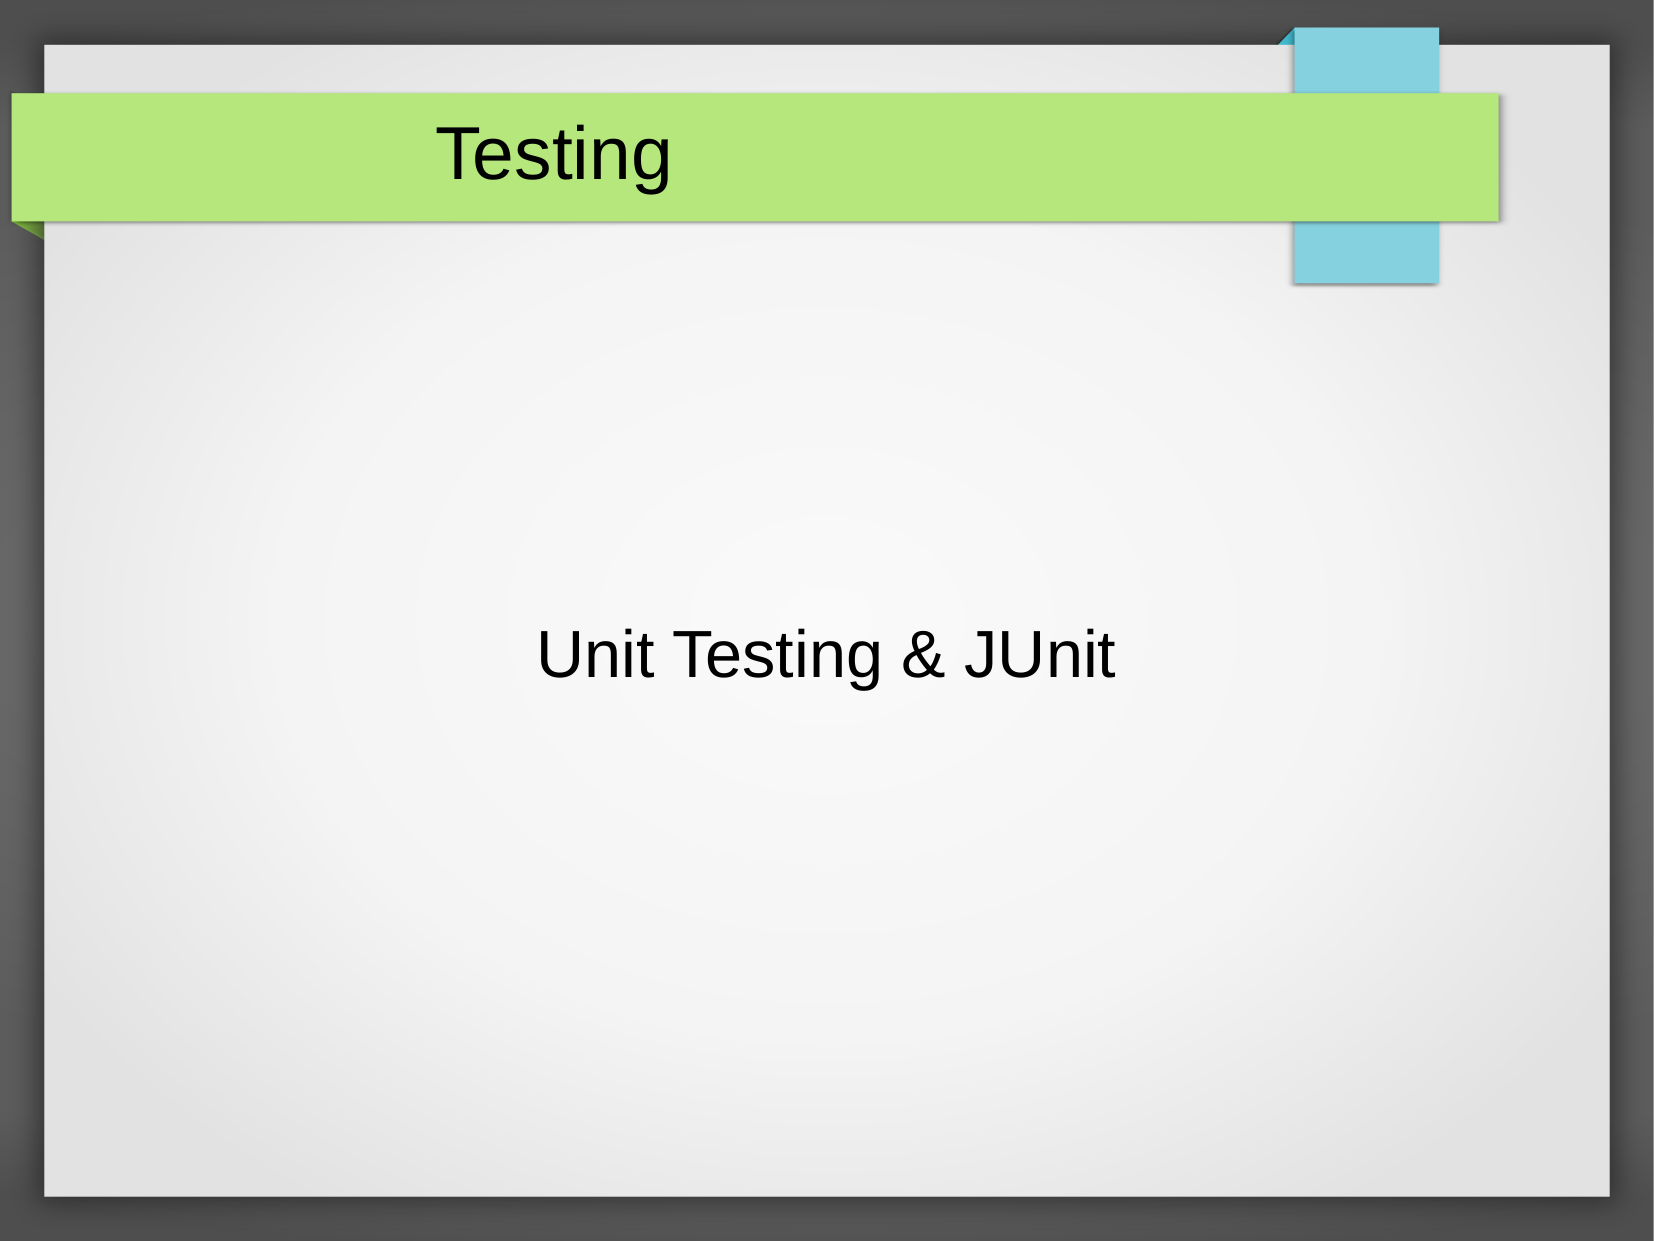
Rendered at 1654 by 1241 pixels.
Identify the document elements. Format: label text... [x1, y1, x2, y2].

picture [0, 0, 1654, 1241]
subtitle Unit Testing & JUnit [82, 295, 1571, 1015]
title Testing [82, 94, 1264, 213]
